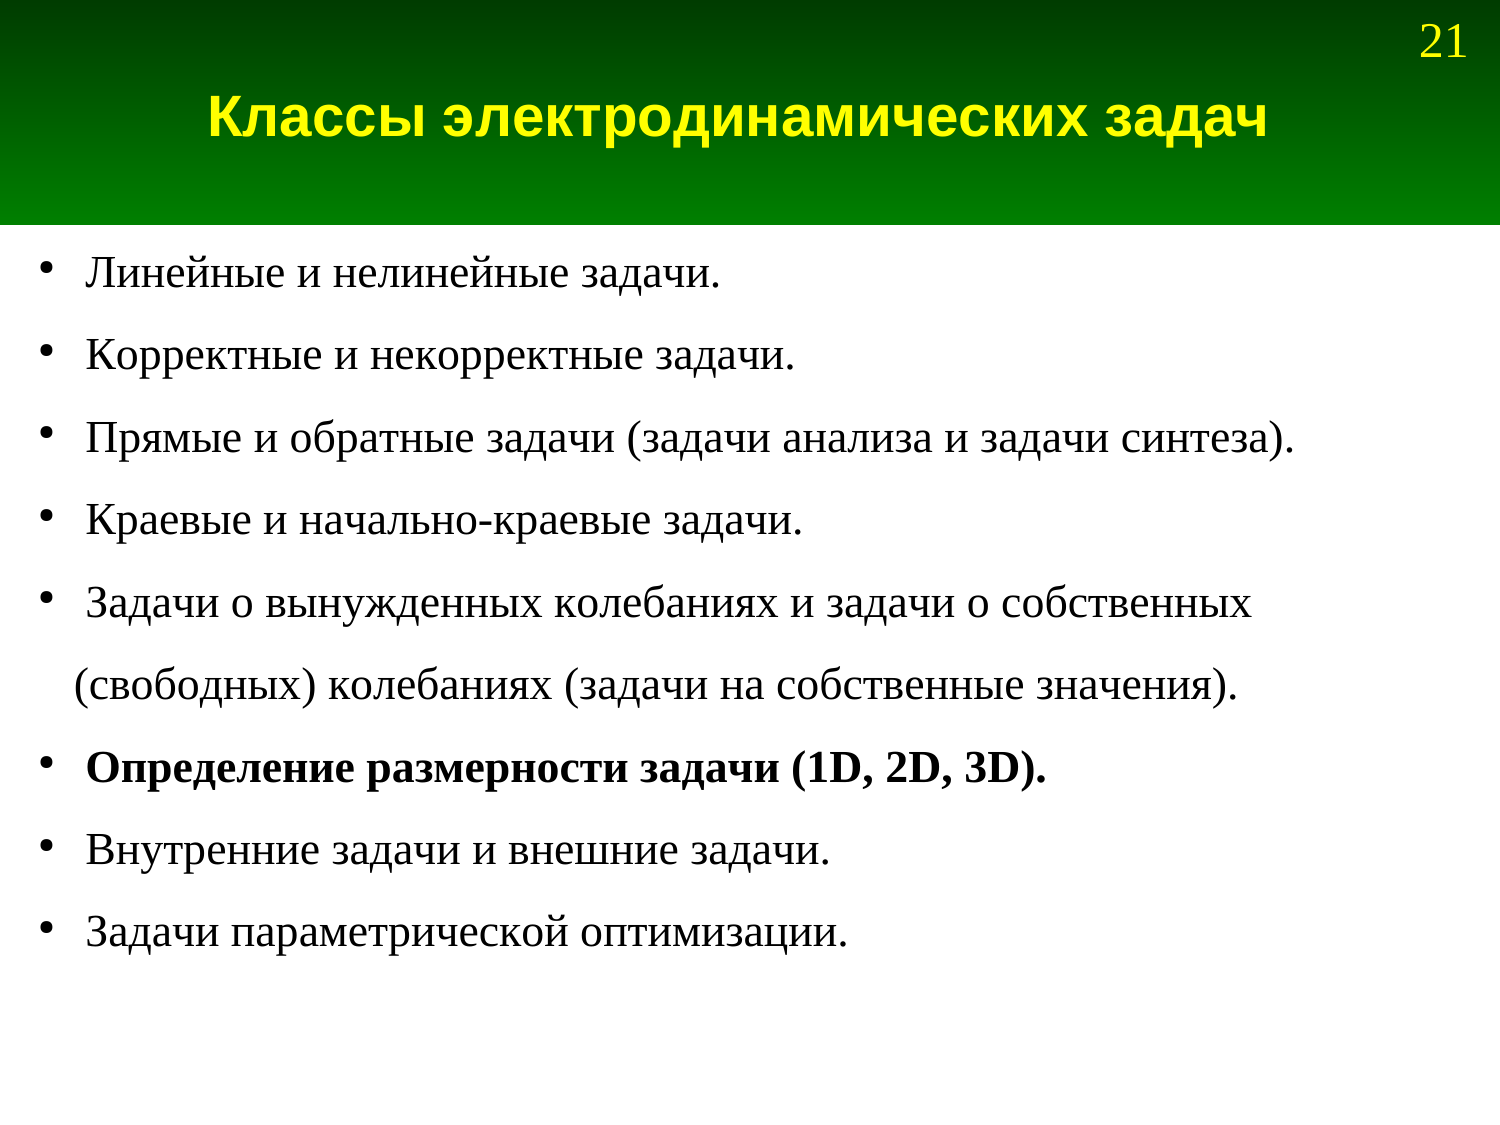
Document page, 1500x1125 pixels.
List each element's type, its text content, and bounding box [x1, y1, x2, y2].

title Классы электродинамических задач [88, 18, 1389, 206]
text_box Линейные и нелинейные задачи. Корректные и некорректные задачи. Прямые и обратные задачи (задачи анализа и задачи синтеза). Краевые и начально-краевые задачи. Задачи о вынужденных колебаниях и задачи о собственных (свободных) колебаниях (задачи на собственные значения). Определение размерности задачи (1D, 2D, 3D). Внутренние задачи и внешние задачи. Задачи параметрической оптимизации. [23, 206, 1500, 1122]
